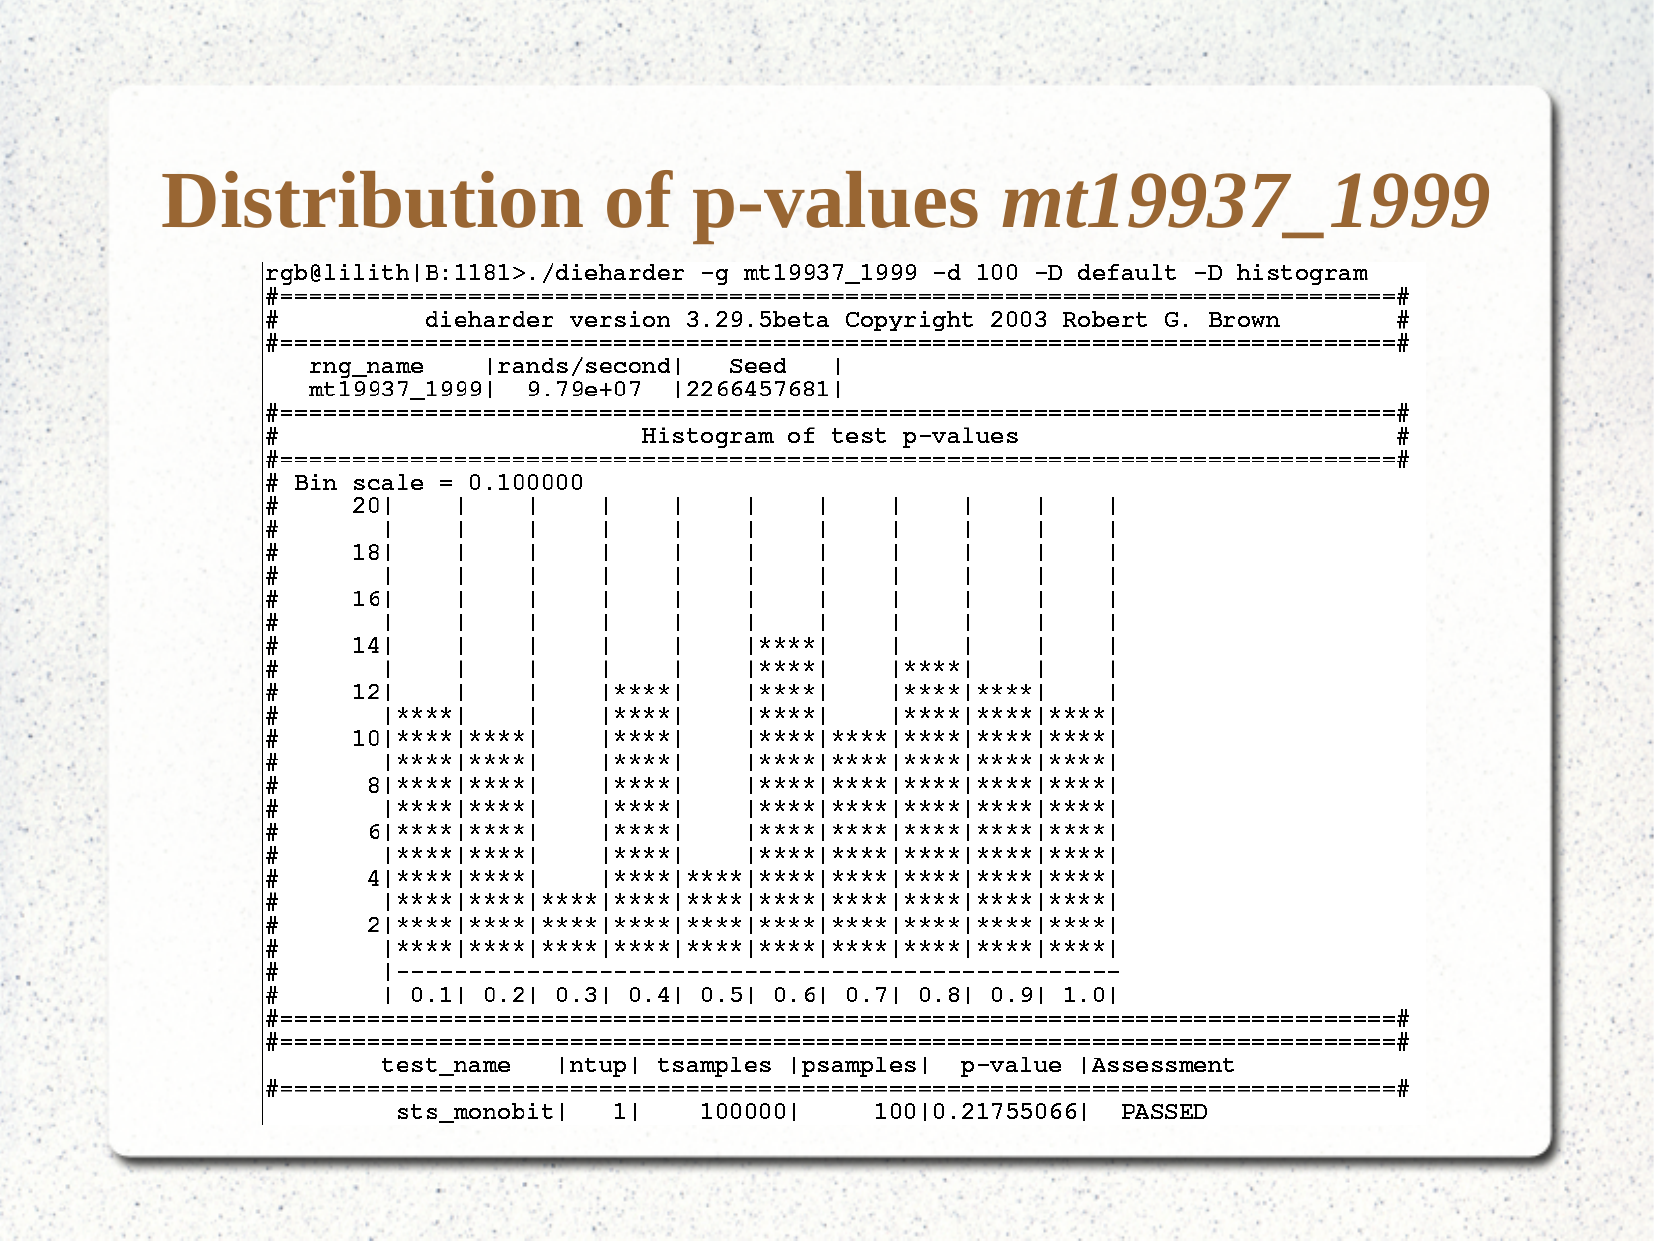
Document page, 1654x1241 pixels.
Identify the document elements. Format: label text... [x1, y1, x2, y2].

title Distribution of p-values mt19937_1999 [118, 96, 1536, 304]
picture [0, 0, 1654, 1241]
